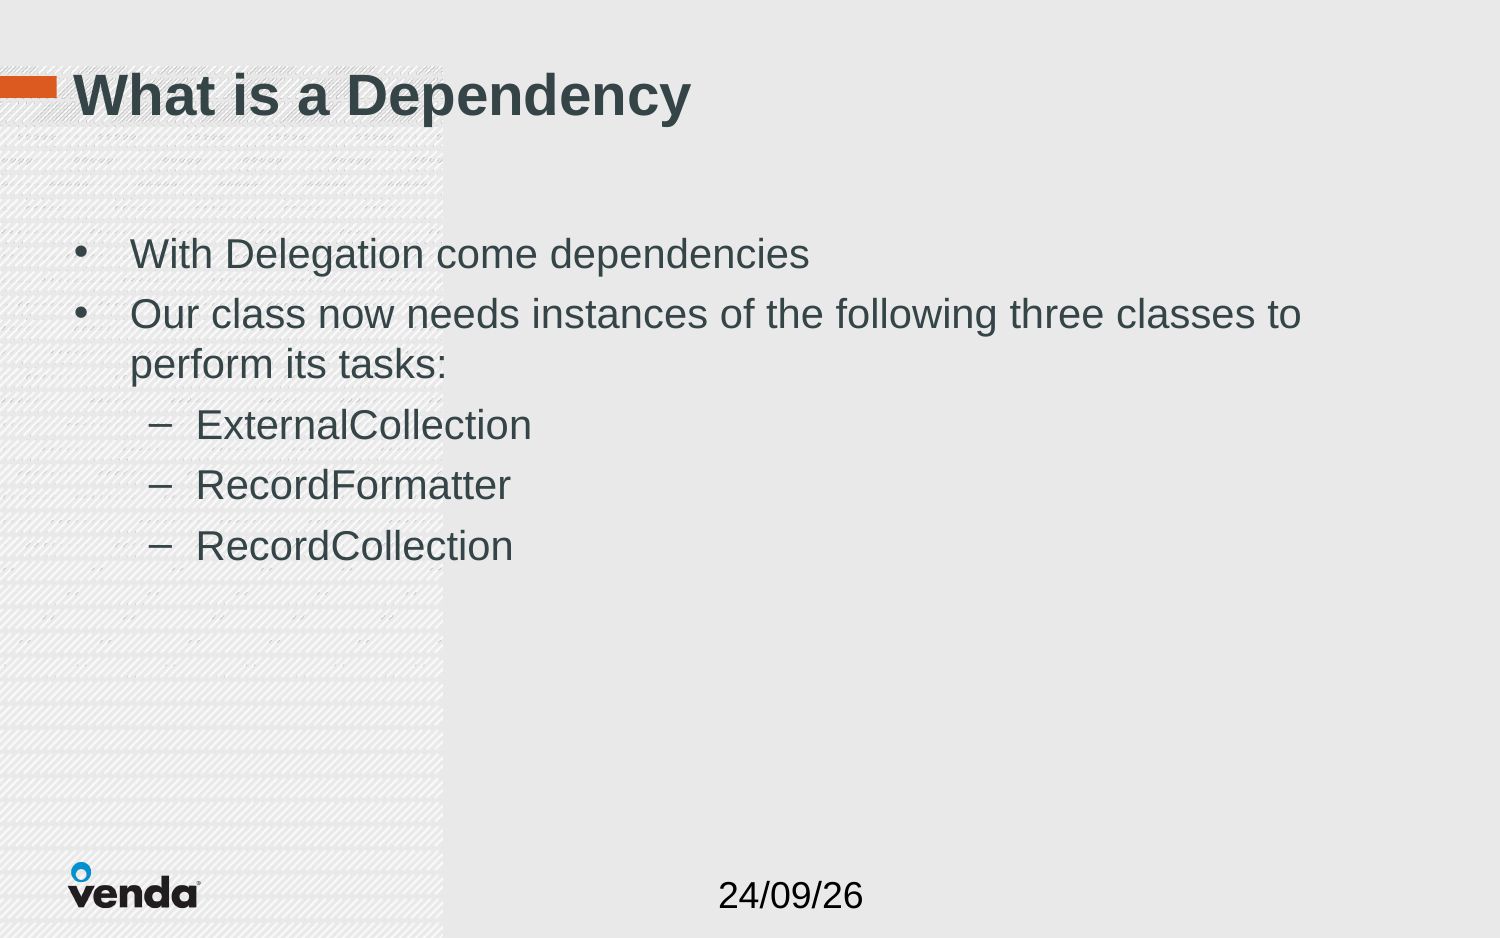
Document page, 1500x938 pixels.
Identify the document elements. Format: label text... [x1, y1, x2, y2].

picture [0, 66, 443, 938]
title What is a Dependency [59, 65, 1410, 218]
list With Delegation come dependencies Our class now needs instances of the following three classes to perform its tasks: ExternalCollection RecordFormatter RecordCollection [59, 218, 1410, 838]
